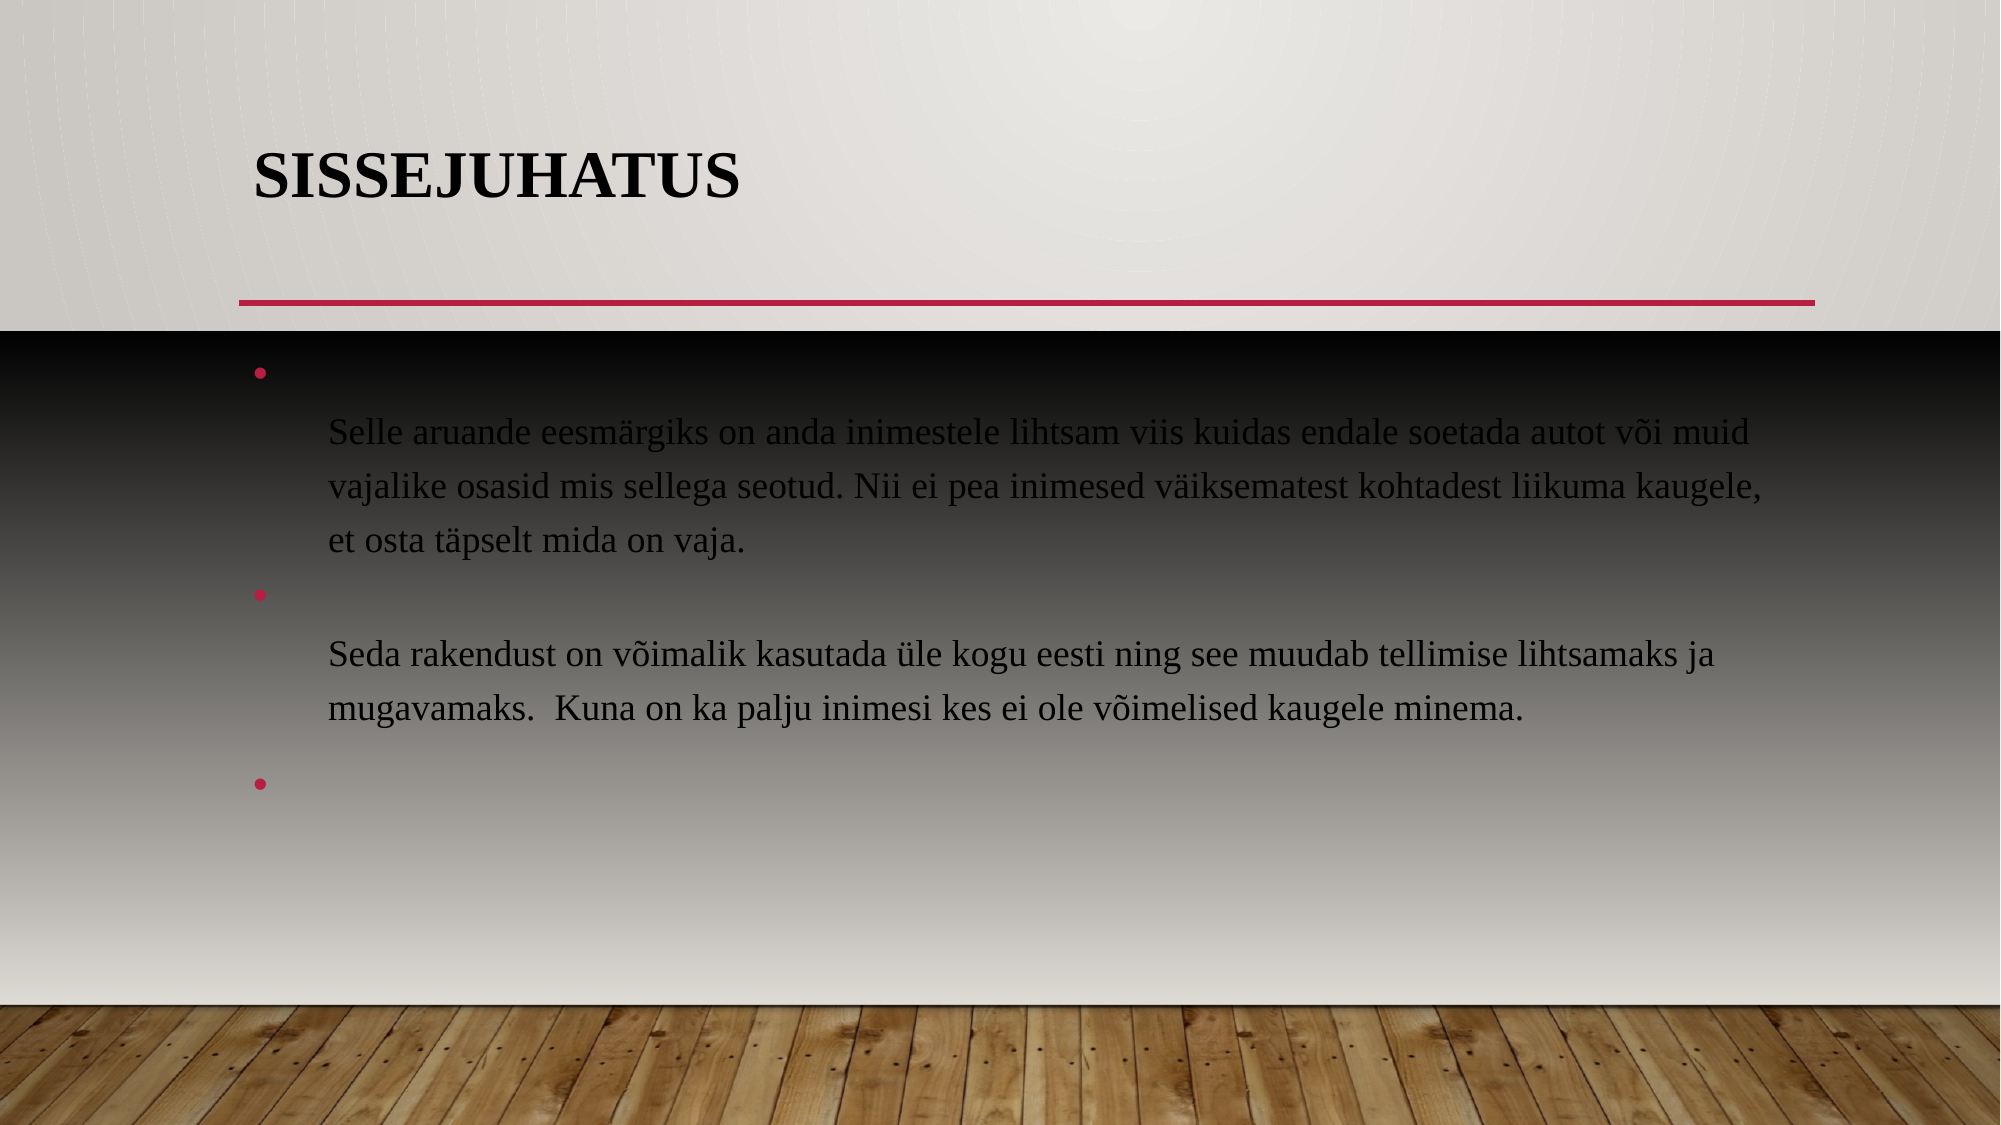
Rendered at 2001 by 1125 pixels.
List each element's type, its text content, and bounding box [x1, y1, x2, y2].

list Selle aruande eesmärgiks on anda inimestele lihtsam viis kuidas endale soetada autot või muid vajalike osasid mis sellega seotud. Nii ei pea inimesed väiksematest kohtadest liikuma kaugele, et osta täpselt mida on vaja. Seda rakendust on võimalik kasutada üle kogu eesti ning see muudab tellimise lihtsamaks ja mugavamaks. Kuna on ka palju inimesi kes ei ole võimelised kaugele minema. [238, 330, 1814, 897]
title SISSEJUHATUS [238, 131, 1814, 305]
